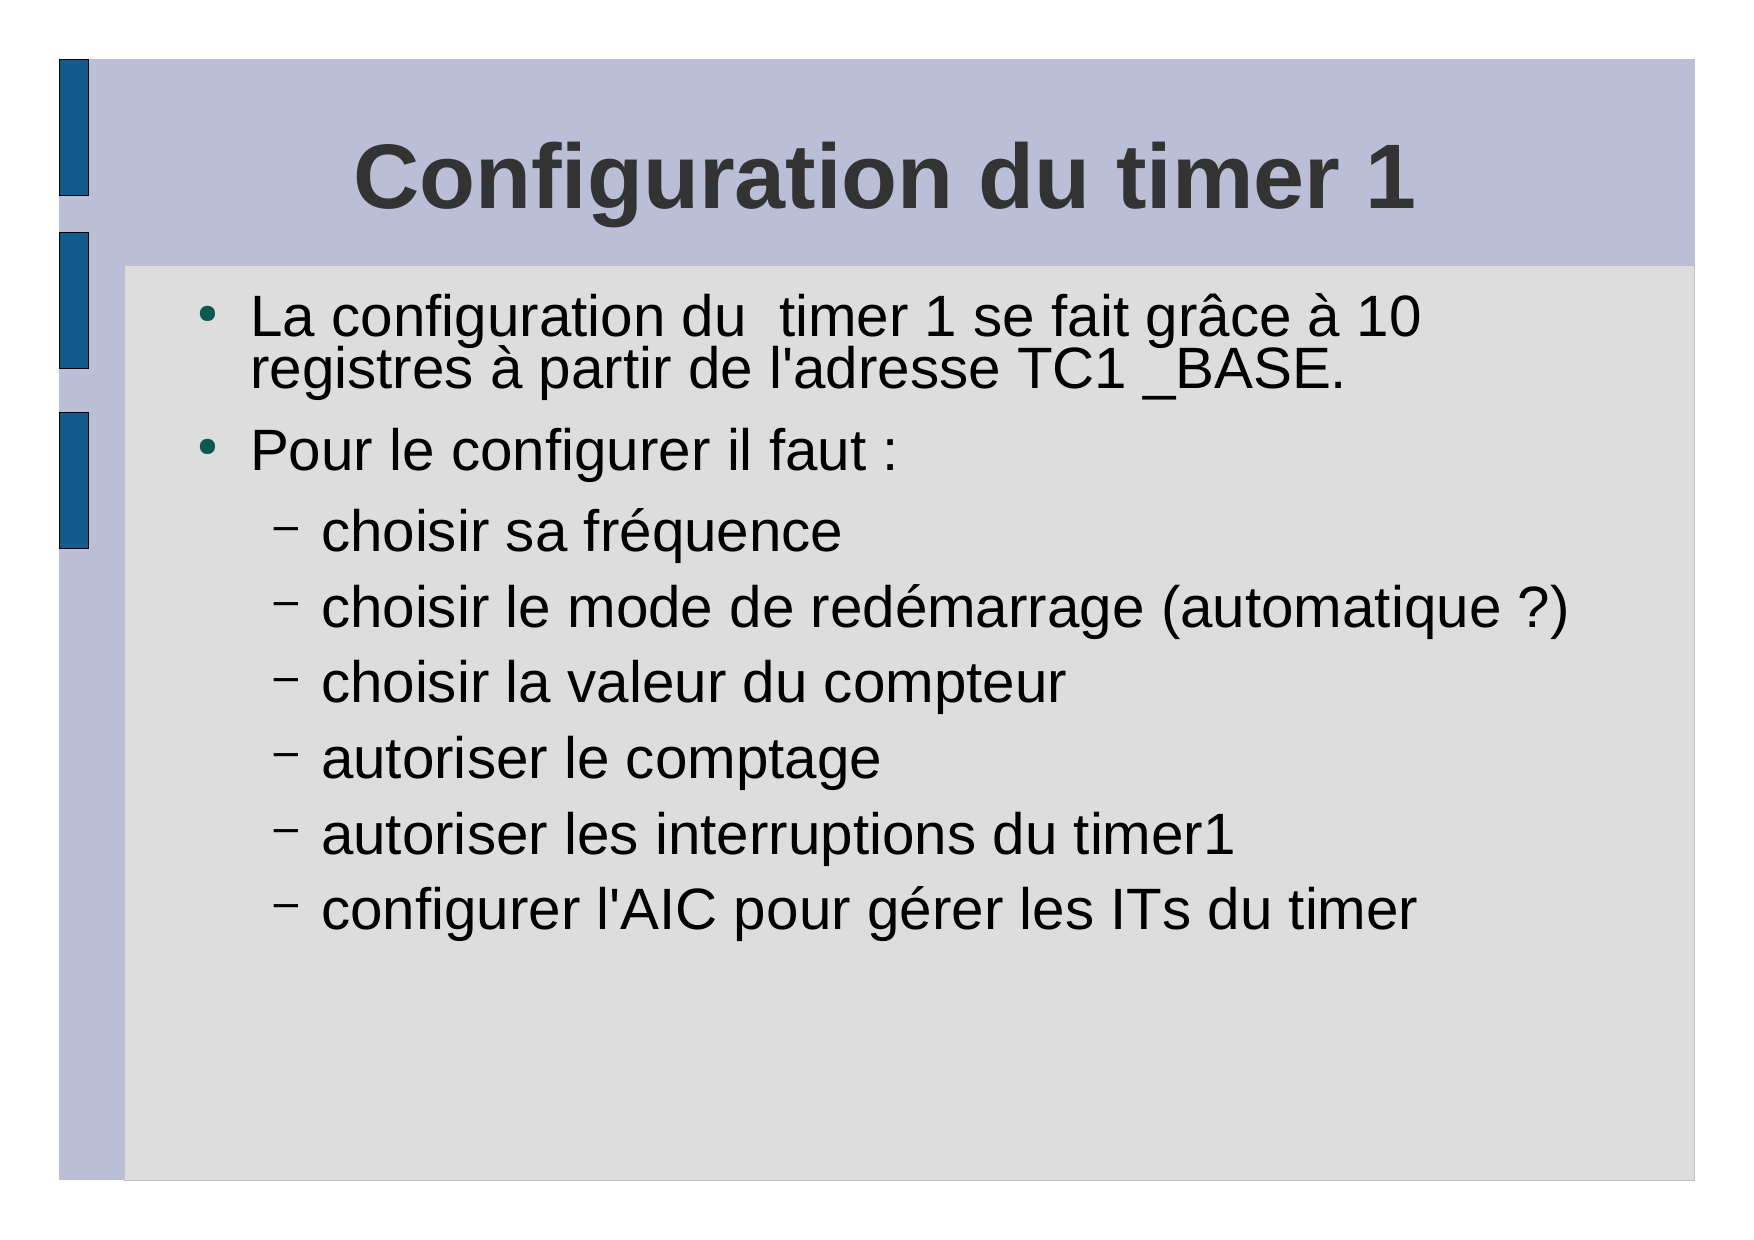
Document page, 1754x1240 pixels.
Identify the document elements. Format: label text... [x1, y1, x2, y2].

list La configuration du timer 1 se fait grâce à 10 registres à partir de l'adresse TC1 _BASE. Pour le configurer il faut : choisir sa fréquence choisir le mode de redémarrage (automatique ?) choisir la valeur du compteur autoriser le comptage autoriser les interruptions du timer1 configurer l'AIC pour gérer les ITs du timer [179, 295, 1577, 1093]
title Configuration du timer 1 [118, 88, 1654, 266]
